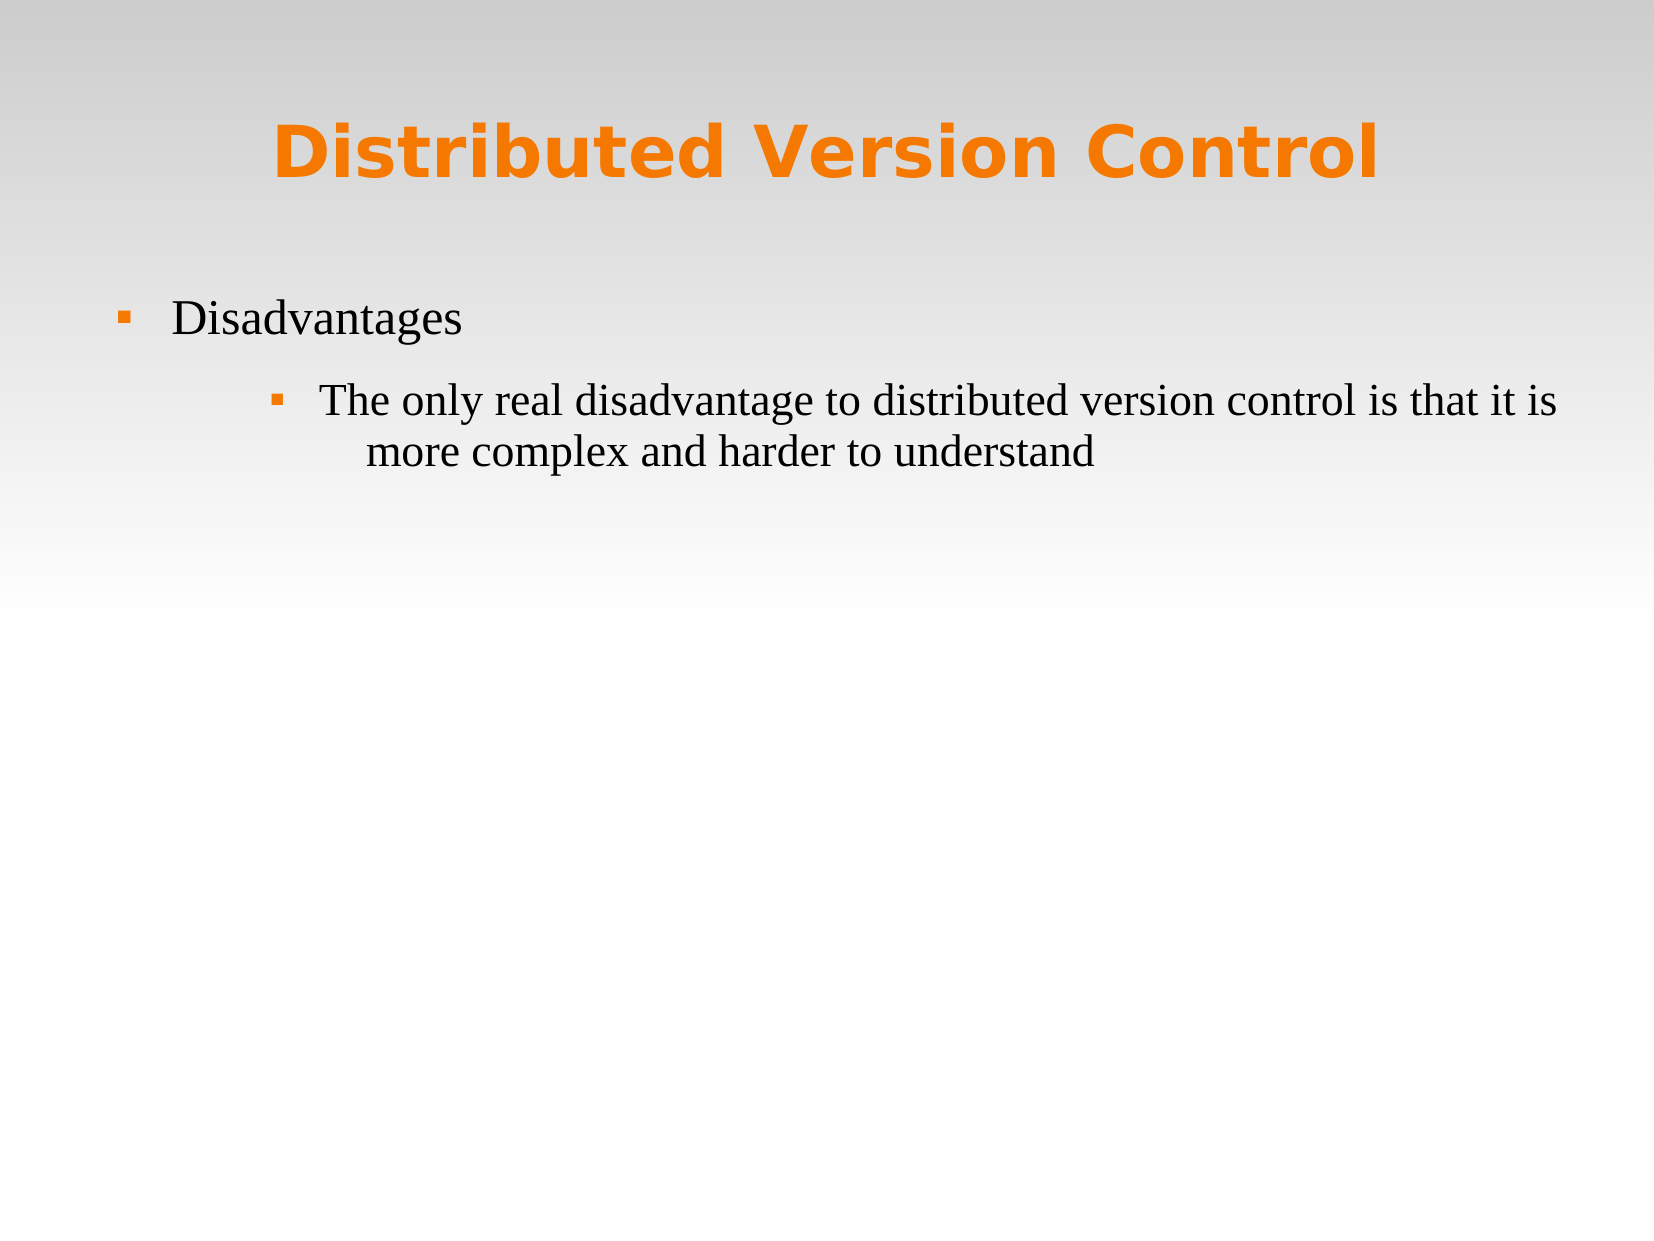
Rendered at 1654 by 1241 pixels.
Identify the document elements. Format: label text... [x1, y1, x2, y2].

list Disadvantages The only real disadvantage to distributed version control is that it is more complex and harder to understand [82, 290, 1571, 1109]
title Distributed Version Control [82, 49, 1571, 257]
